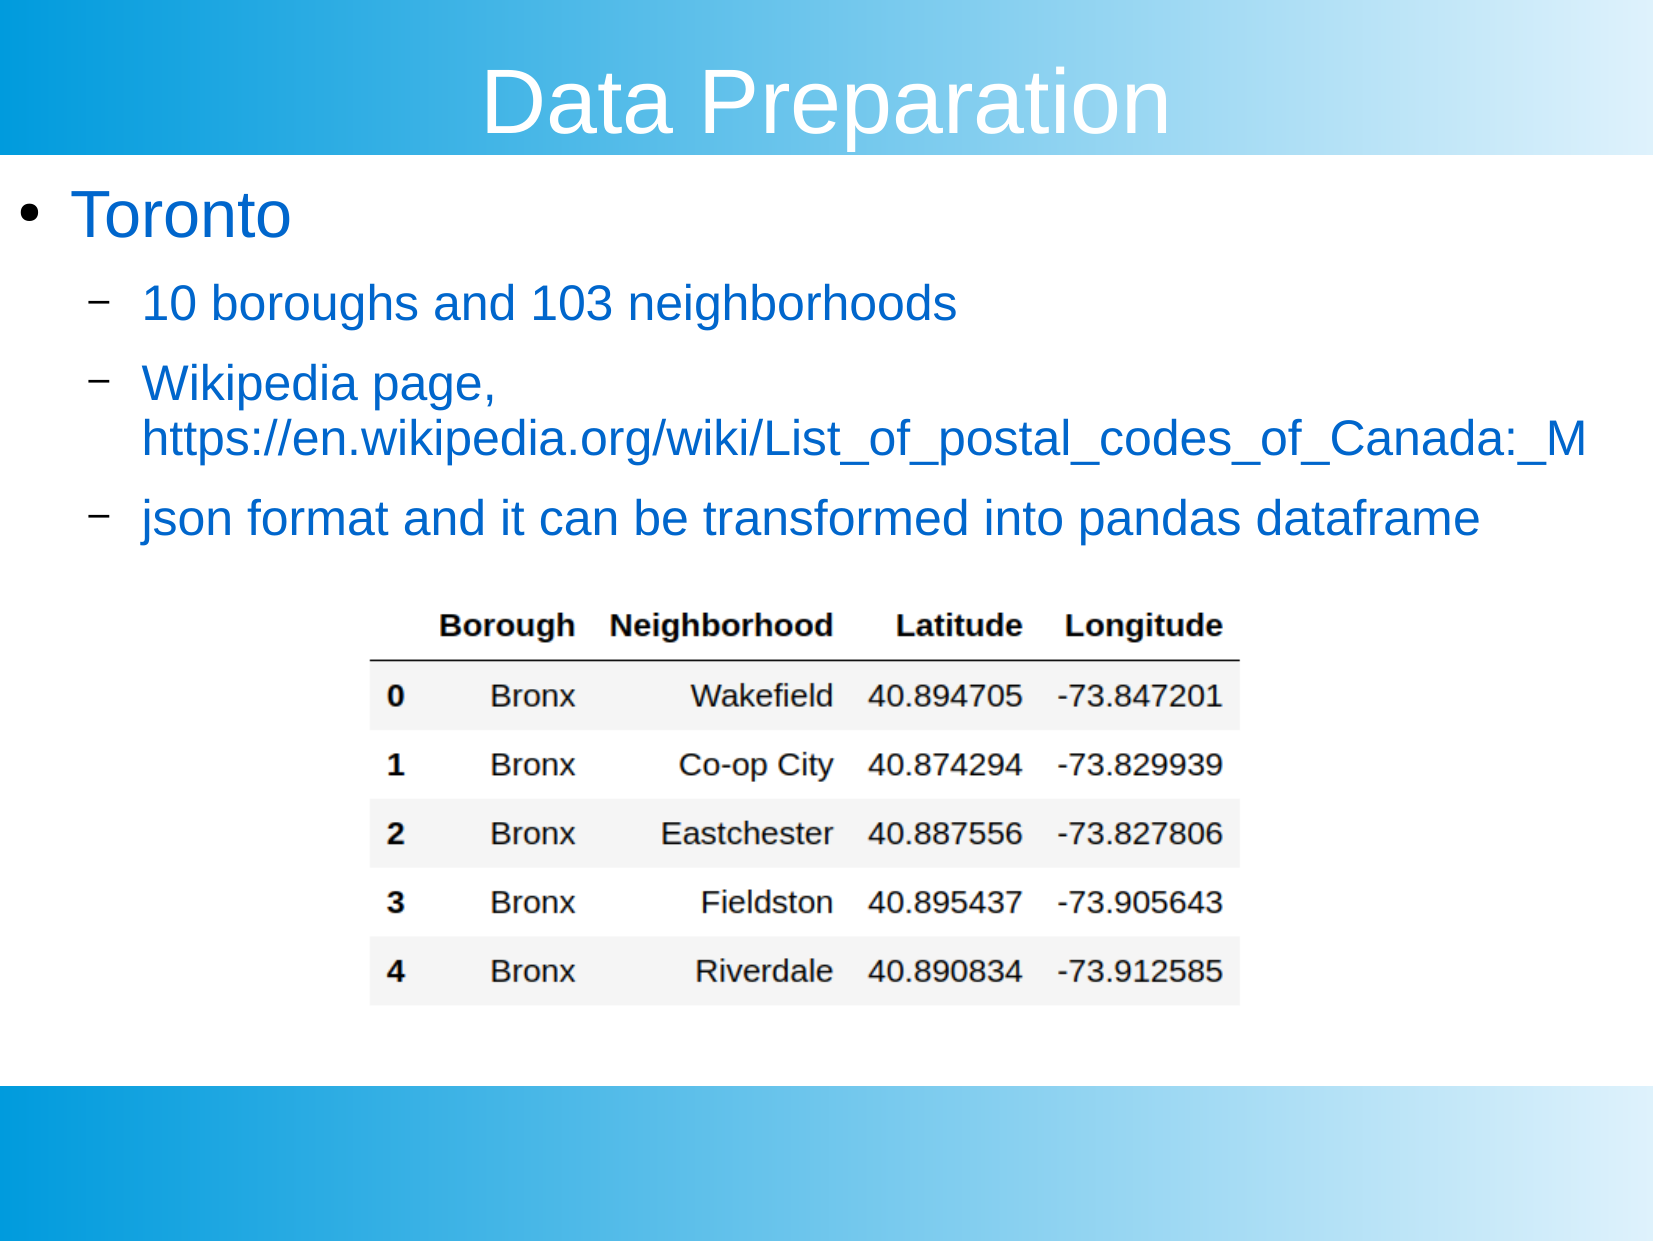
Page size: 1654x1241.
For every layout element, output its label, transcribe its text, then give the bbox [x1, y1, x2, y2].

picture [342, 602, 1262, 1015]
title Data Preparation [82, 49, 1571, 155]
list Toronto 10 boroughs and 103 neighborhoods Wikipedia page, https://en.wikipedia.org/wiki/List_of_postal_codes_of_Canada:_M json format and it can be transformed into pandas dataframe [0, 177, 1607, 897]
